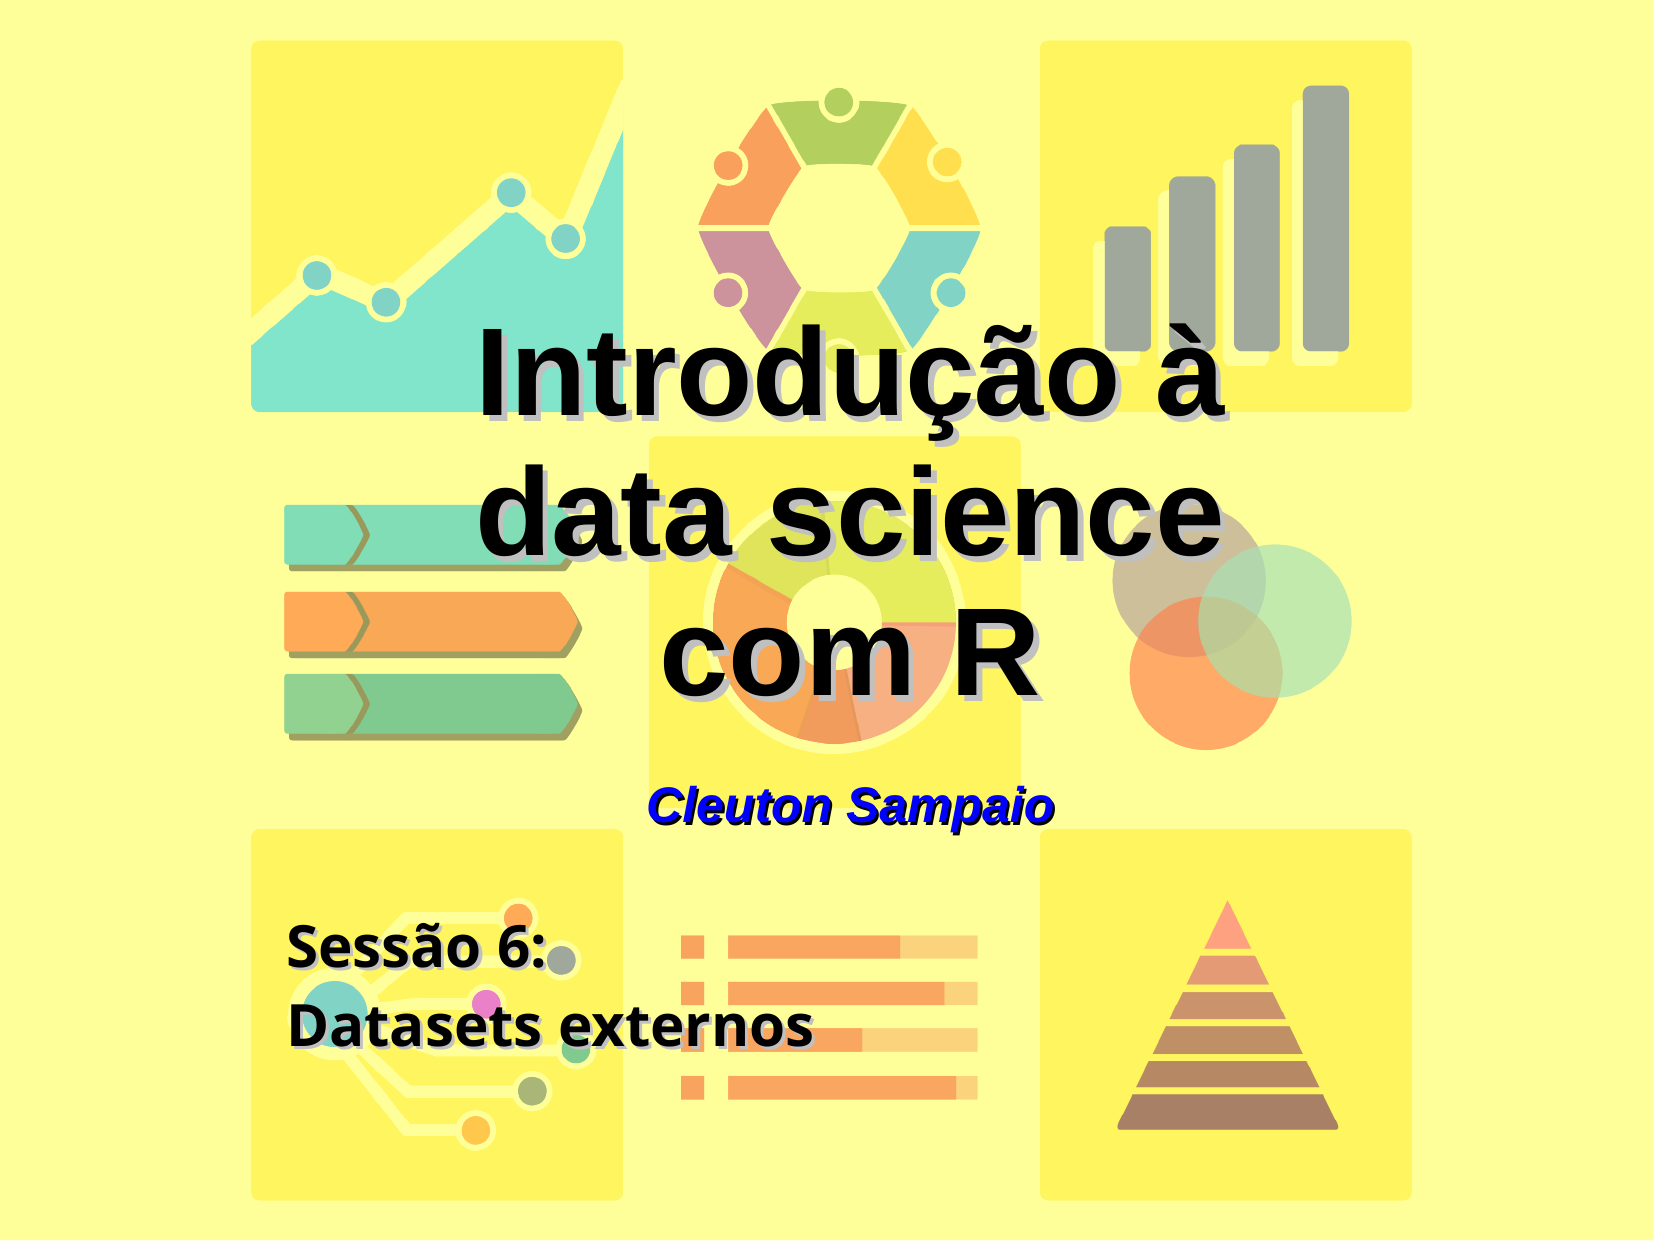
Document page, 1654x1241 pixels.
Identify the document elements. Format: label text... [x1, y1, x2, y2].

text_box Introdução à data science com R Cleuton Sampaio [377, 295, 1323, 841]
text_box [0, 0, 1654, 1241]
text_box Sessão 6: Datasets externos [271, 897, 1489, 1043]
